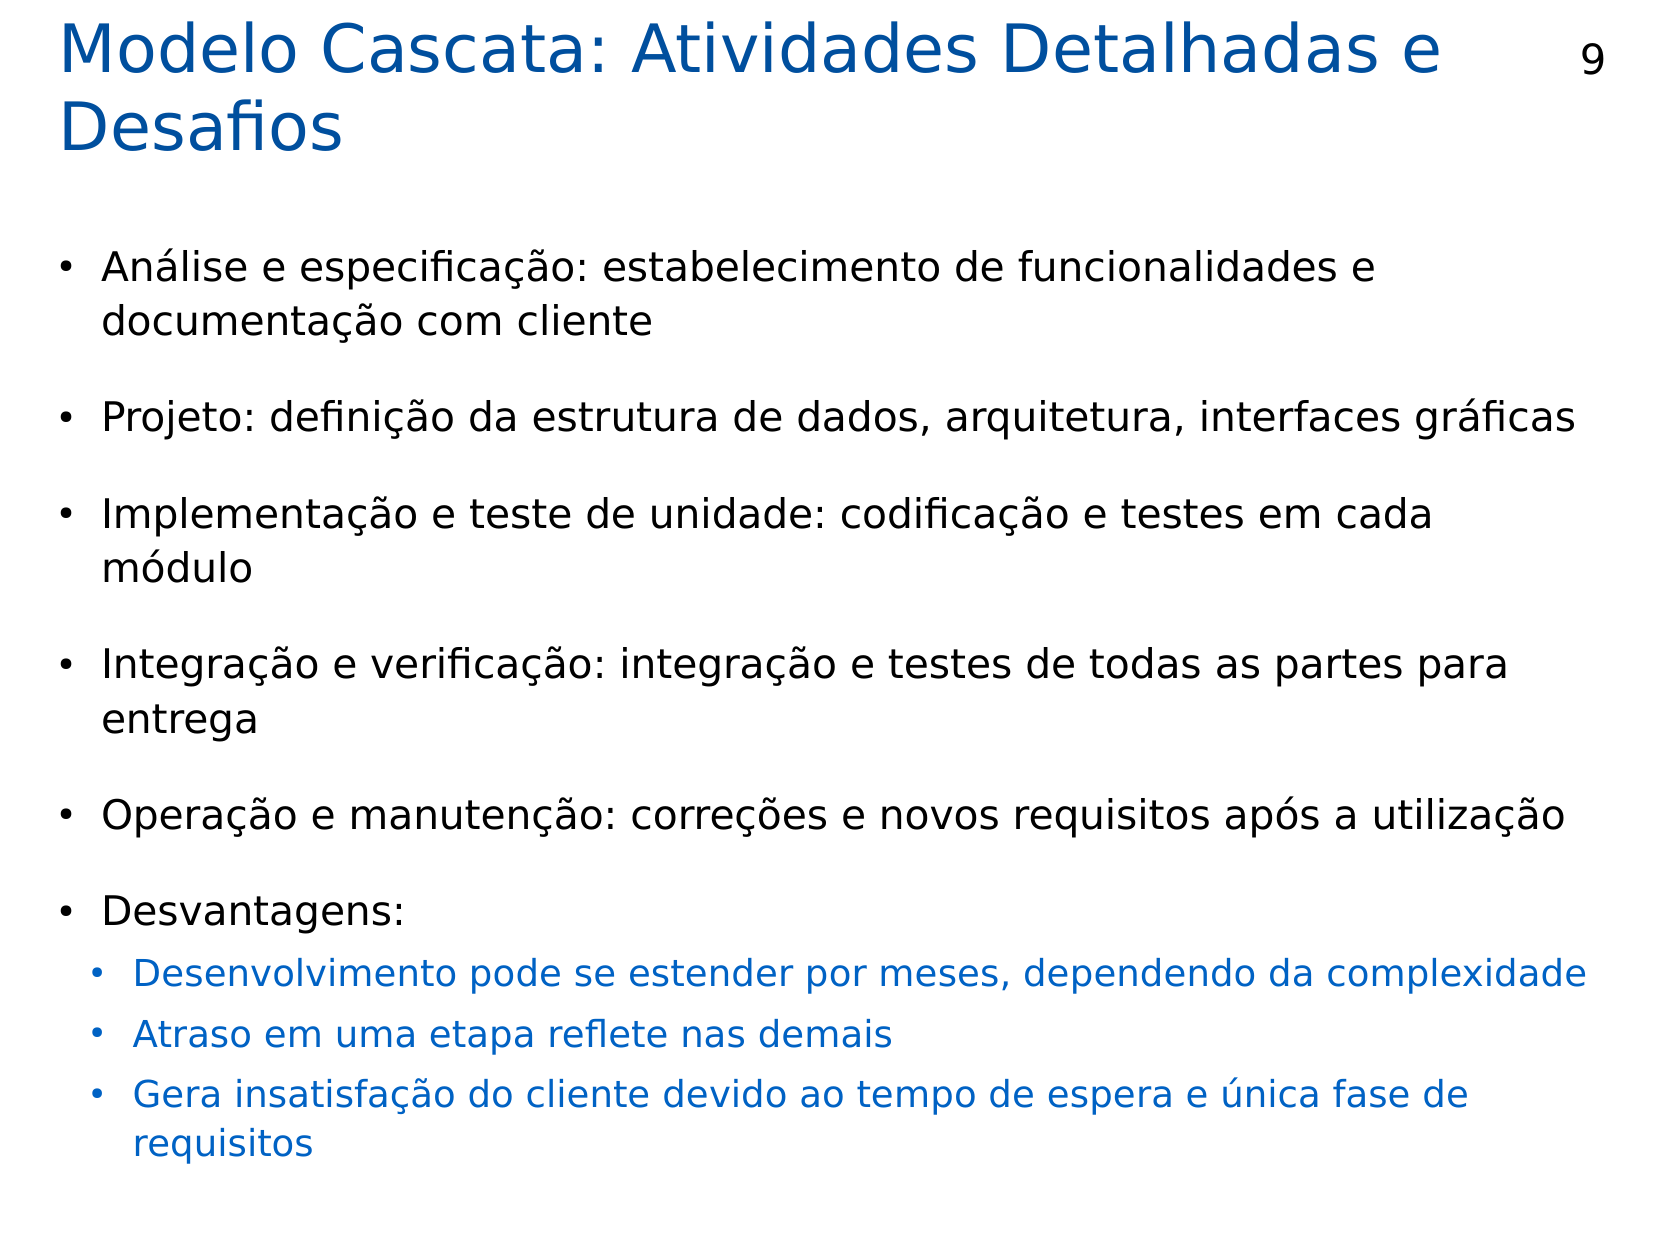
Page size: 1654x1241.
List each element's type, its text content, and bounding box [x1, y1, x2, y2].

list Análise e especificação: estabelecimento de funcionalidades e documentação com cliente Projeto: definição da estrutura de dados, arquitetura, interfaces gráficas Implementação e teste de unidade: codificação e testes em cada módulo Integração e verificação: integração e testes de todas as partes para entrega Operação e manutenção: correções e novos requisitos após a utilização Desvantagens: Desenvolvimento pode se estender por meses, dependendo da complexidade Atraso em uma etapa reflete nas demais Gera insatisfação do cliente devido ao tempo de espera e única fase de requisitos [59, 236, 1595, 1211]
title Modelo Cascata: Atividades Detalhadas e Desafios [59, 10, 1506, 167]
